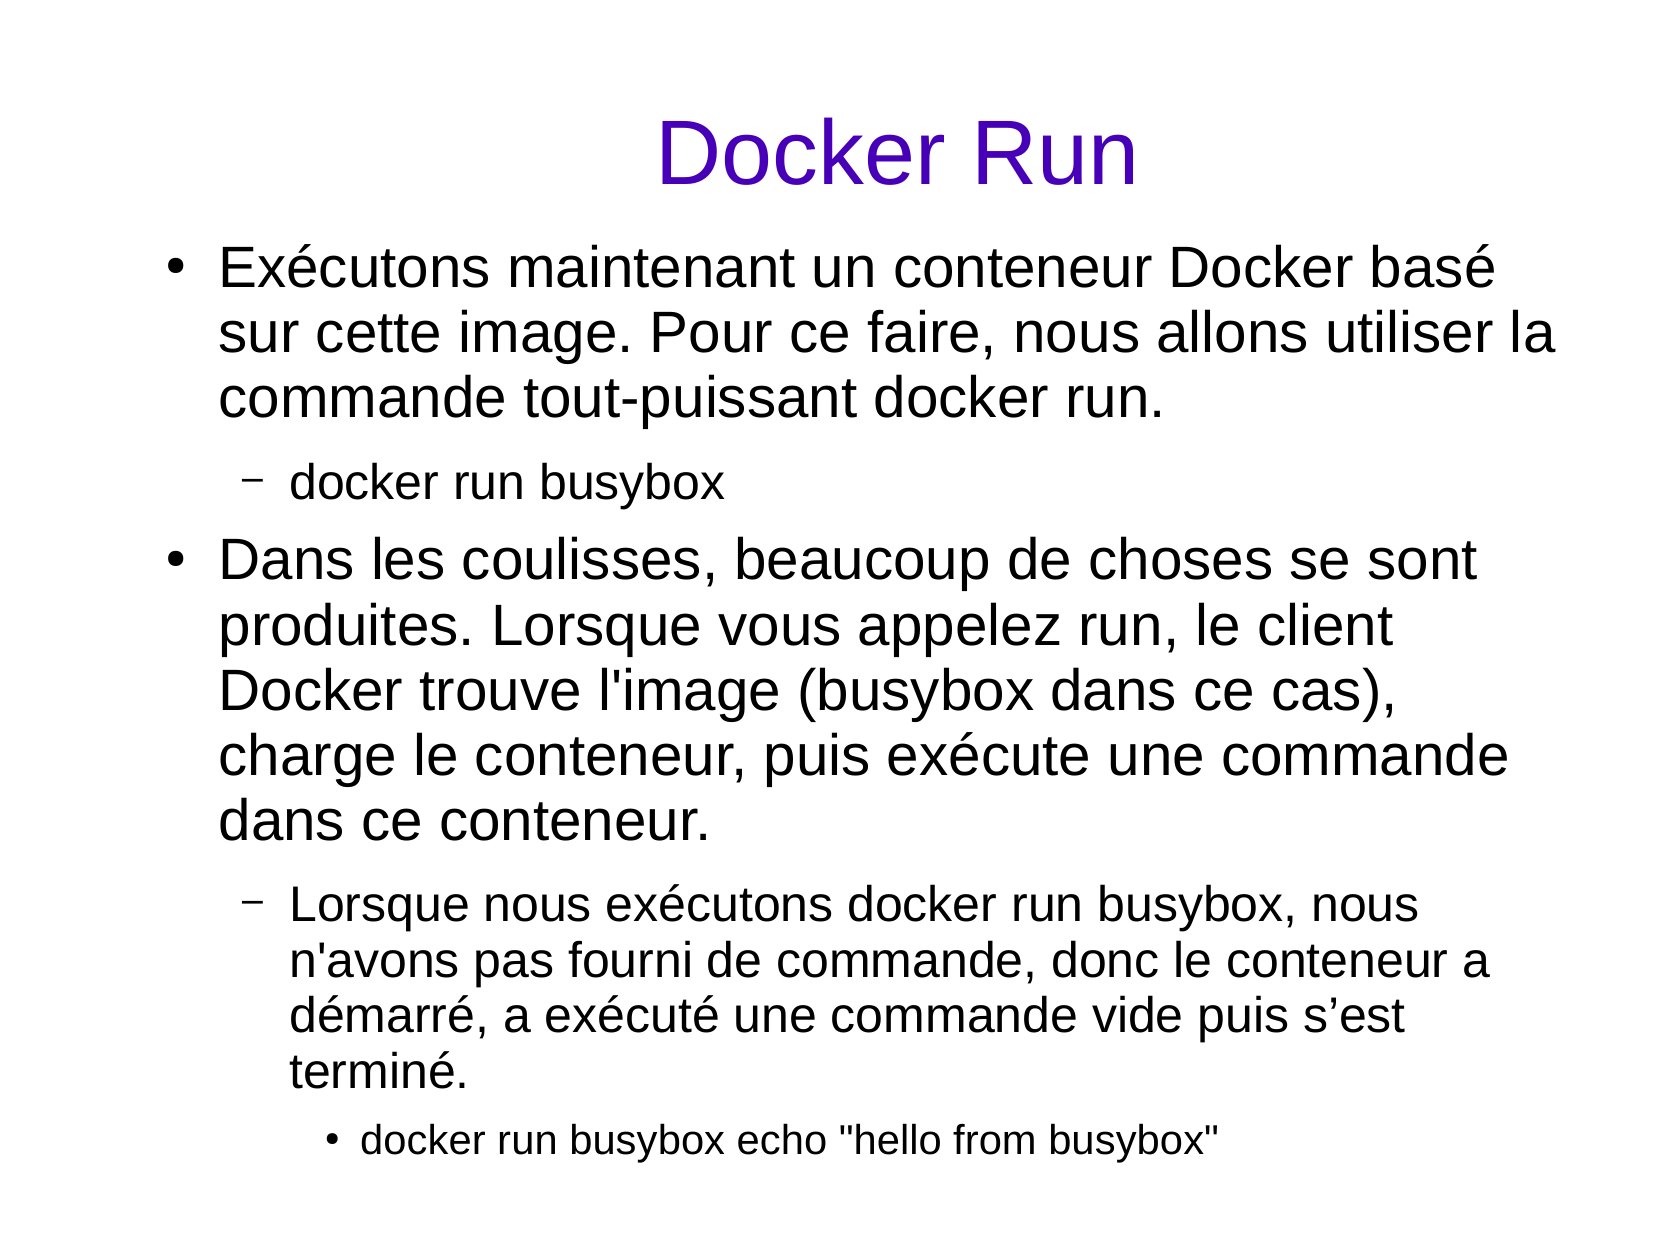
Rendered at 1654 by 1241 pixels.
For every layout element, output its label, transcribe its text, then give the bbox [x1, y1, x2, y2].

title Docker Run [82, 49, 1571, 257]
list Exécutons maintenant un conteneur Docker basé sur cette image. Pour ce faire, nous allons utiliser la commande tout-puissant docker run. docker run busybox Dans les coulisses, beaucoup de choses se sont produites. Lorsque vous appelez run, le client Docker trouve l'image (busybox dans ce cas), charge le conteneur, puis exécute une commande dans ce conteneur. Lorsque nous exécutons docker run busybox, nous n'avons pas fourni de commande, donc le conteneur a démarré, a exécuté une commande vide puis s’est terminé. docker run busybox echo "hello from busybox" [76, 235, 1565, 1241]
